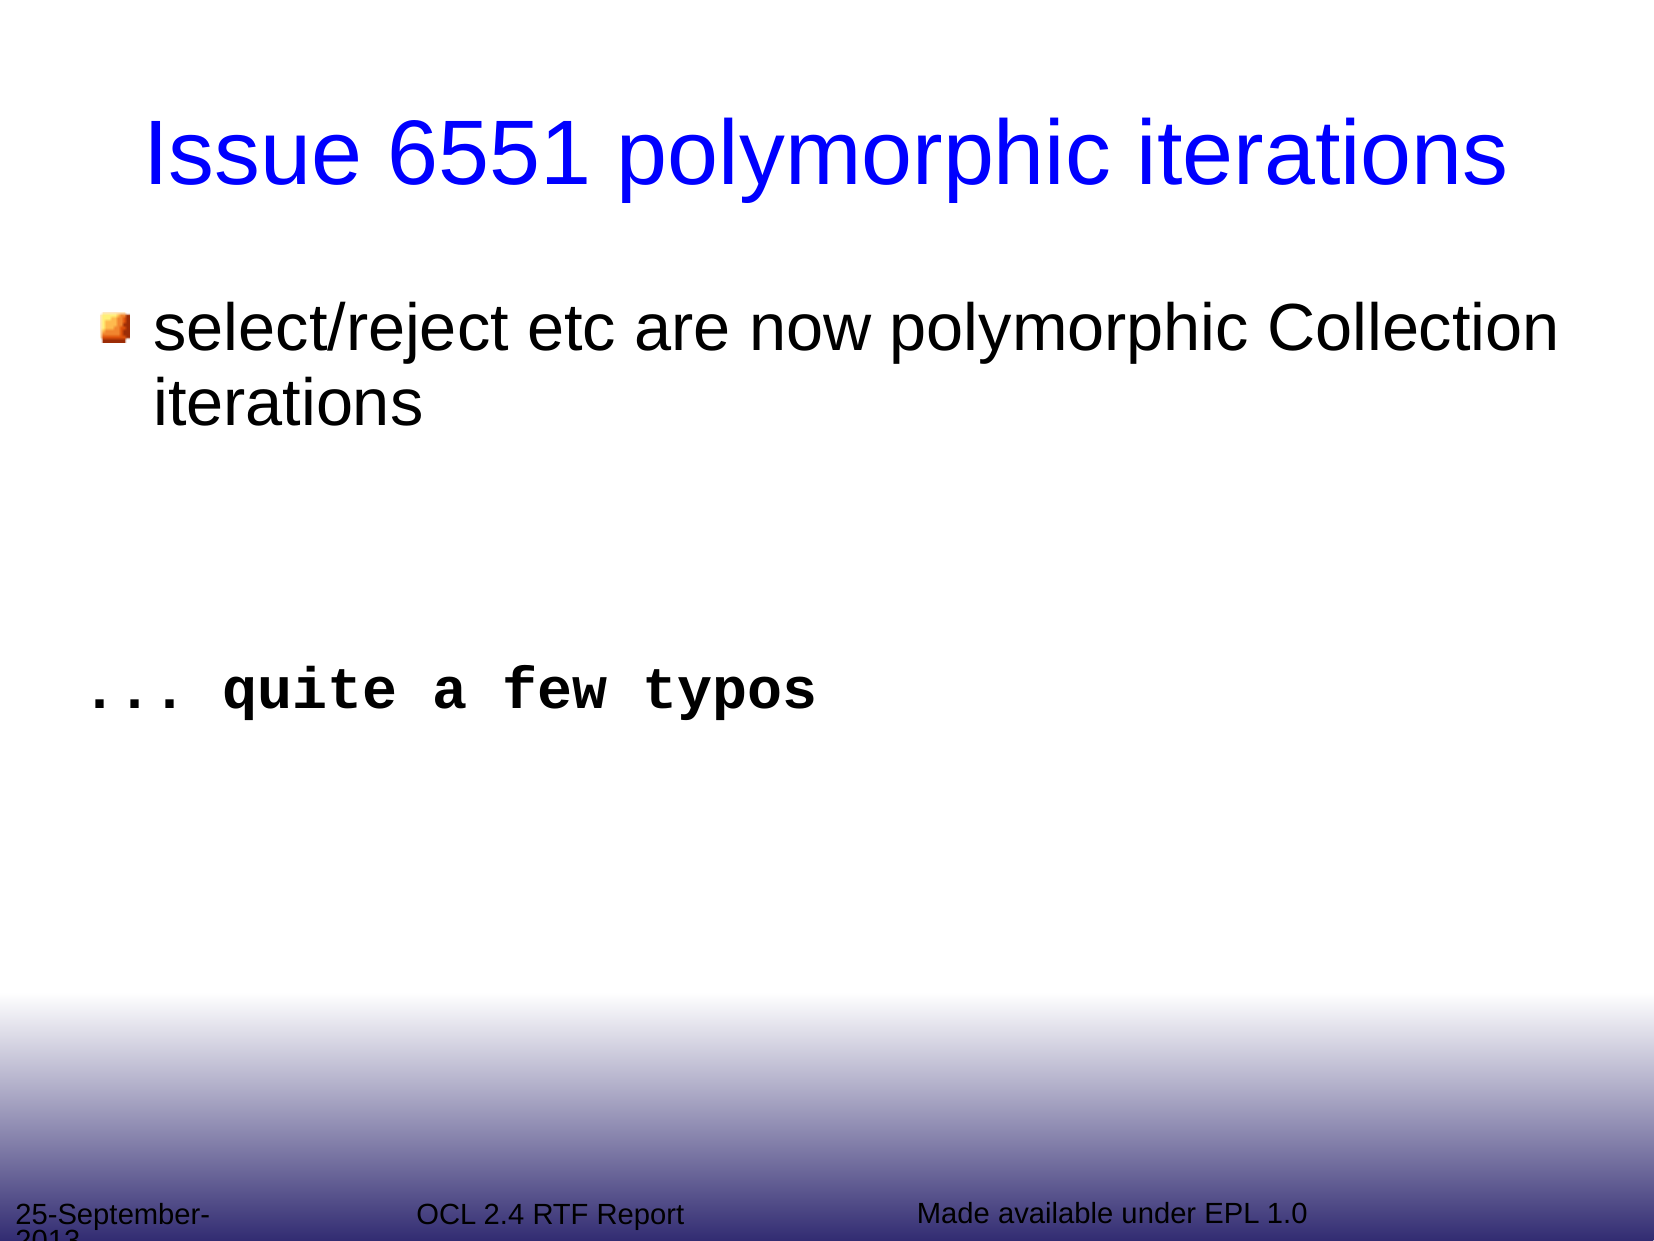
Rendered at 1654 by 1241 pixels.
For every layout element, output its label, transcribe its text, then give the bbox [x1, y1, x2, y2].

title Issue 6551 polymorphic iterations [82, 49, 1571, 257]
list select/reject etc are now polymorphic Collection iterations ... quite a few typos [82, 290, 1571, 1109]
